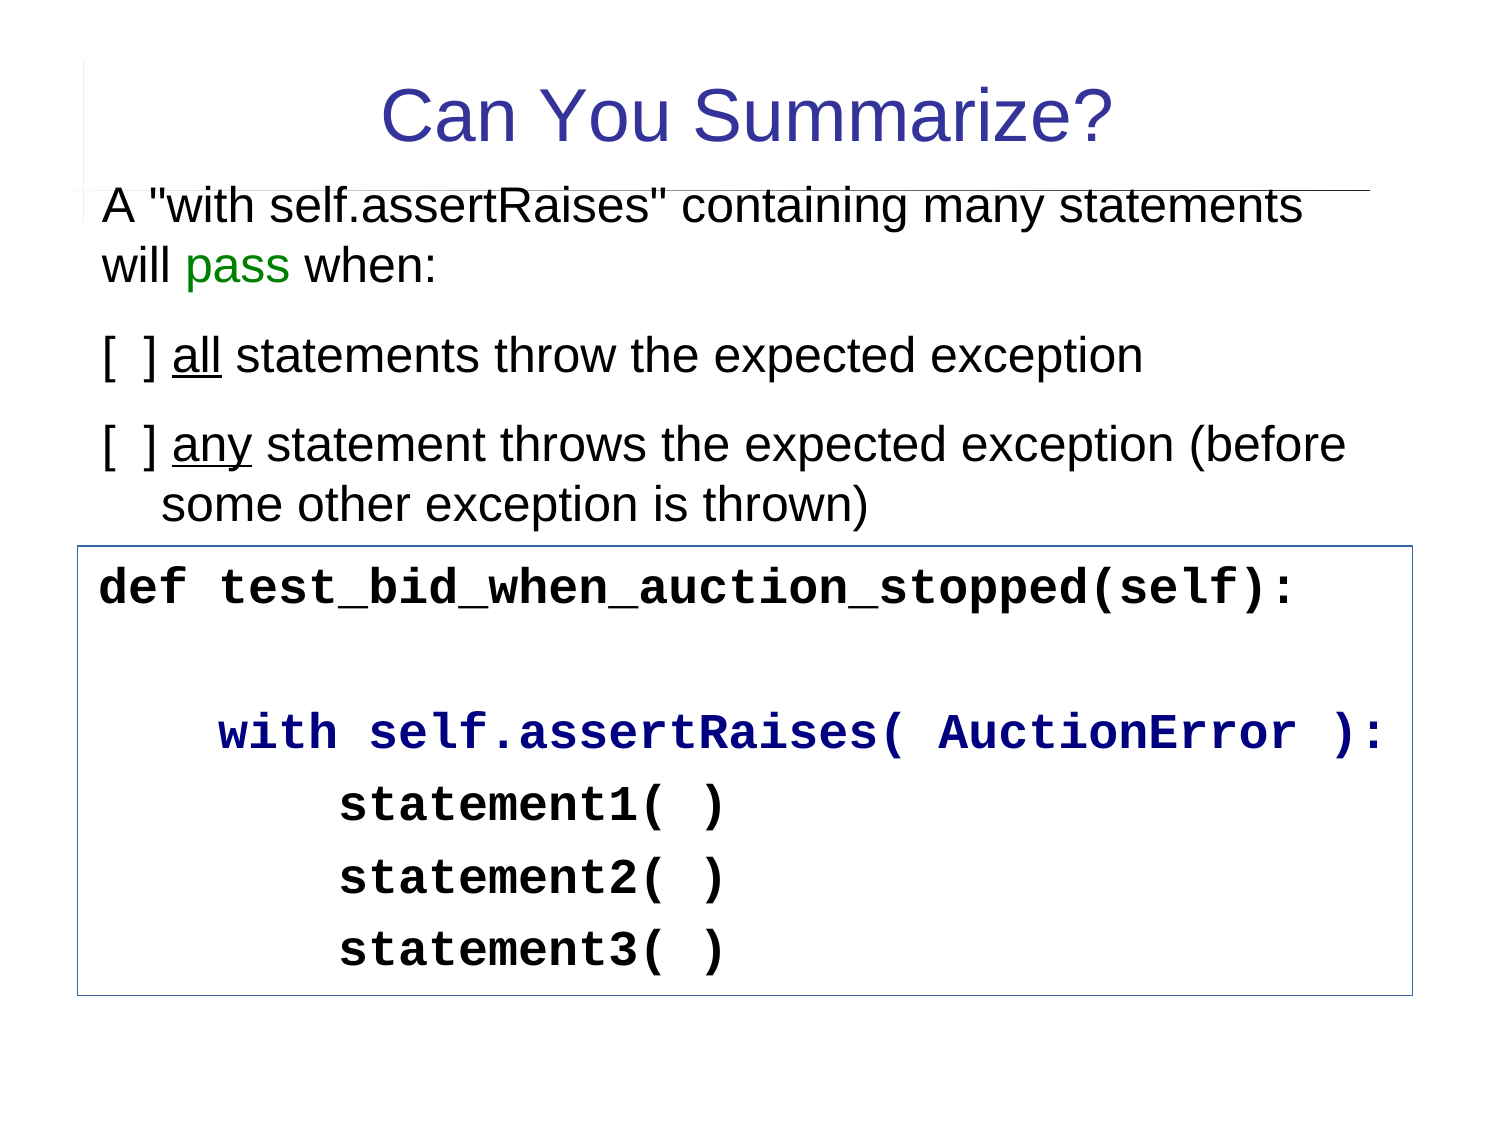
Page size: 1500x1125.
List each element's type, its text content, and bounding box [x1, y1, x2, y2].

title Can You Summarize? [100, 42, 1395, 165]
text_box def test_bid_when_auction_stopped(self): with self.assertRaises( AuctionError ): statement1( ) statement2( ) statement3( ) [77, 545, 1413, 996]
text_box A "with self.assertRaises" containing many statements will pass when: [ ] all statements throw the expected exception [ ] any statement throws the expected exception (before some other exception is thrown) [87, 165, 1408, 511]
